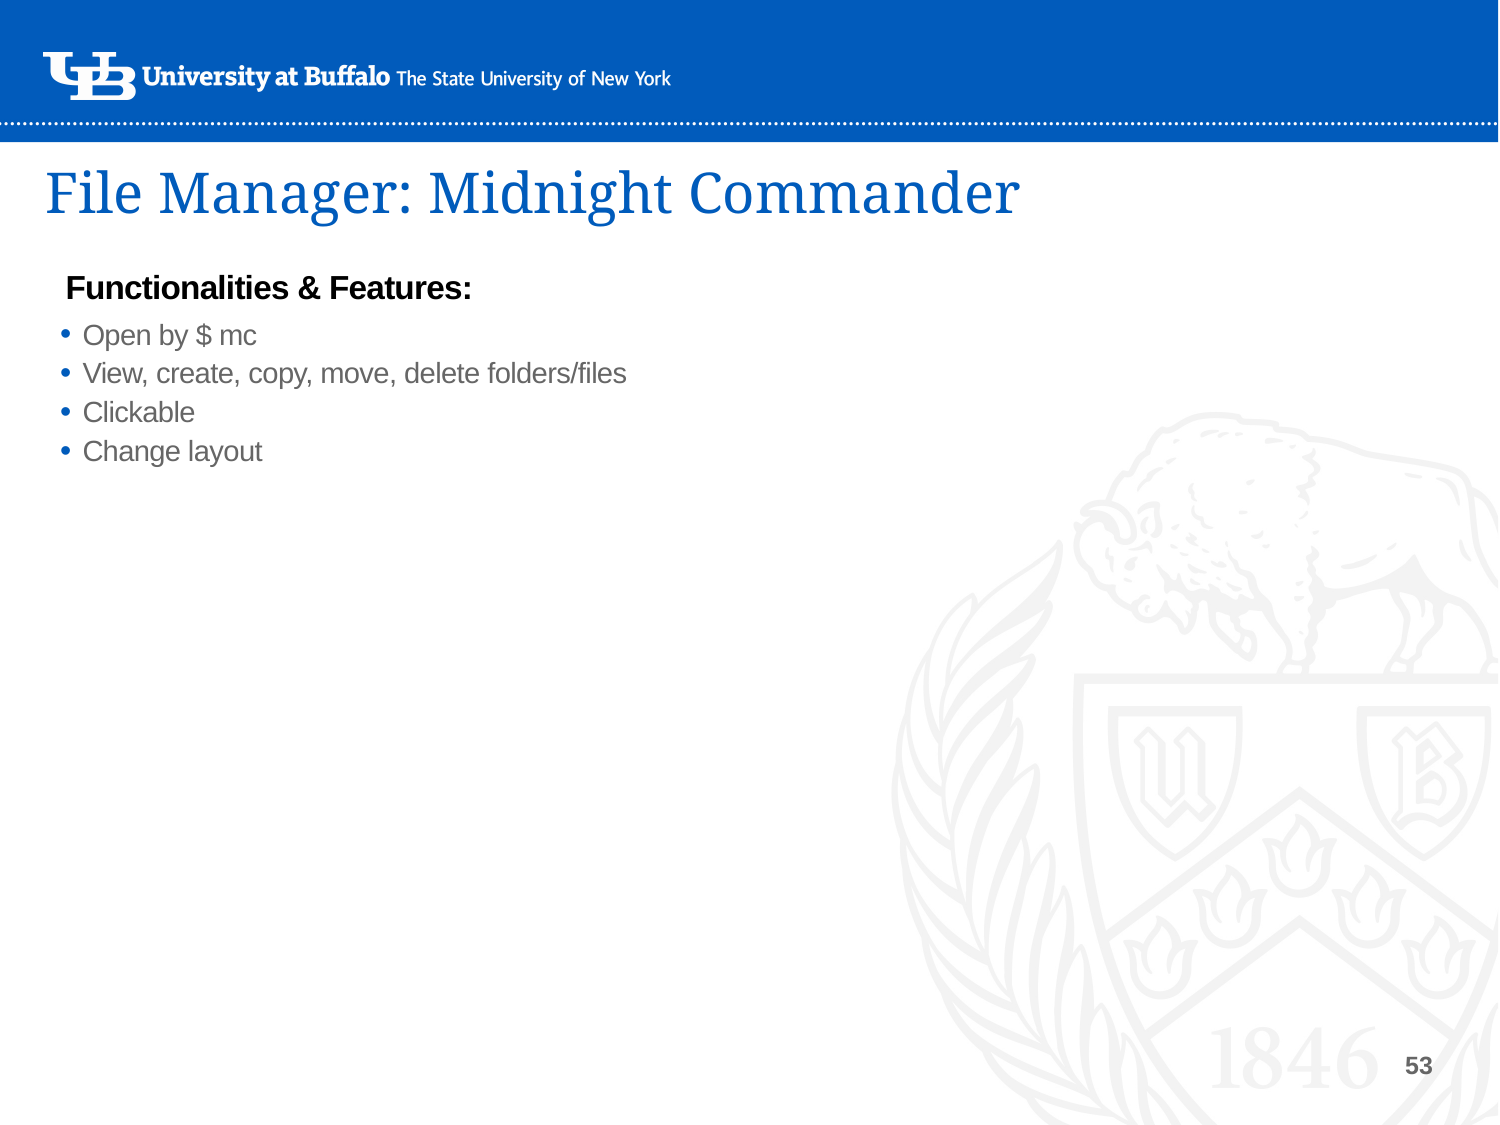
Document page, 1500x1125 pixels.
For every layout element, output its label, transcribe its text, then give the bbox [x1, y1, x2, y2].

text_box Functionalities & Features: [50, 261, 586, 313]
picture [0, 0, 1499, 1125]
list Open by $ mc View, create, copy, move, delete folders/files Clickable Change layout [30, 313, 976, 499]
title File Manager: Midnight Commander [30, 153, 1387, 233]
